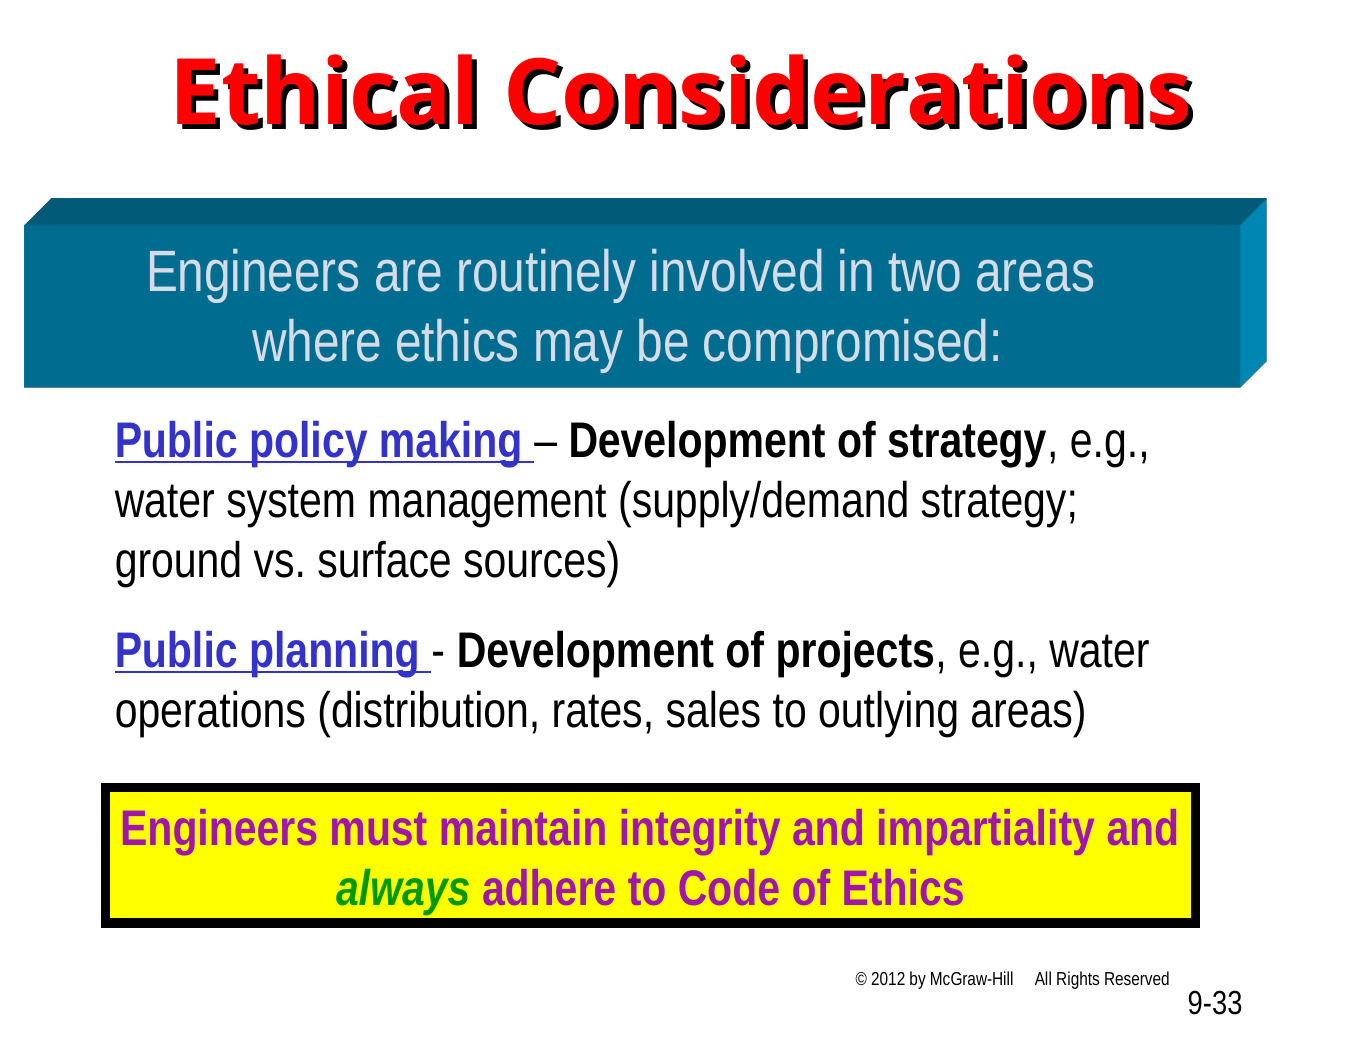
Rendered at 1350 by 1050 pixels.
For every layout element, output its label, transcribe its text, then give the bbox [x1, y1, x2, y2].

text_box 9-<number> [953, 973, 1258, 1030]
text_box Ethical Considerations [137, 25, 1225, 165]
text_box [25, 225, 1240, 387]
text_box Engineers are routinely involved in two areas where ethics may be compromised: [131, 224, 1124, 381]
text_box Engineers must maintain integrity and impartiality and always adhere to Code of Ethics [105, 787, 1196, 923]
text_box Public policy making – Development of strategy, e.g., water system management (supply/demand strategy; ground vs. surface sources) Public planning - Development of projects, e.g., water operations (distribution, rates, sales to outlying areas) [99, 399, 1176, 746]
text_box © 2012 by McGraw-Hill All Rights Reserved [837, 955, 1188, 1000]
